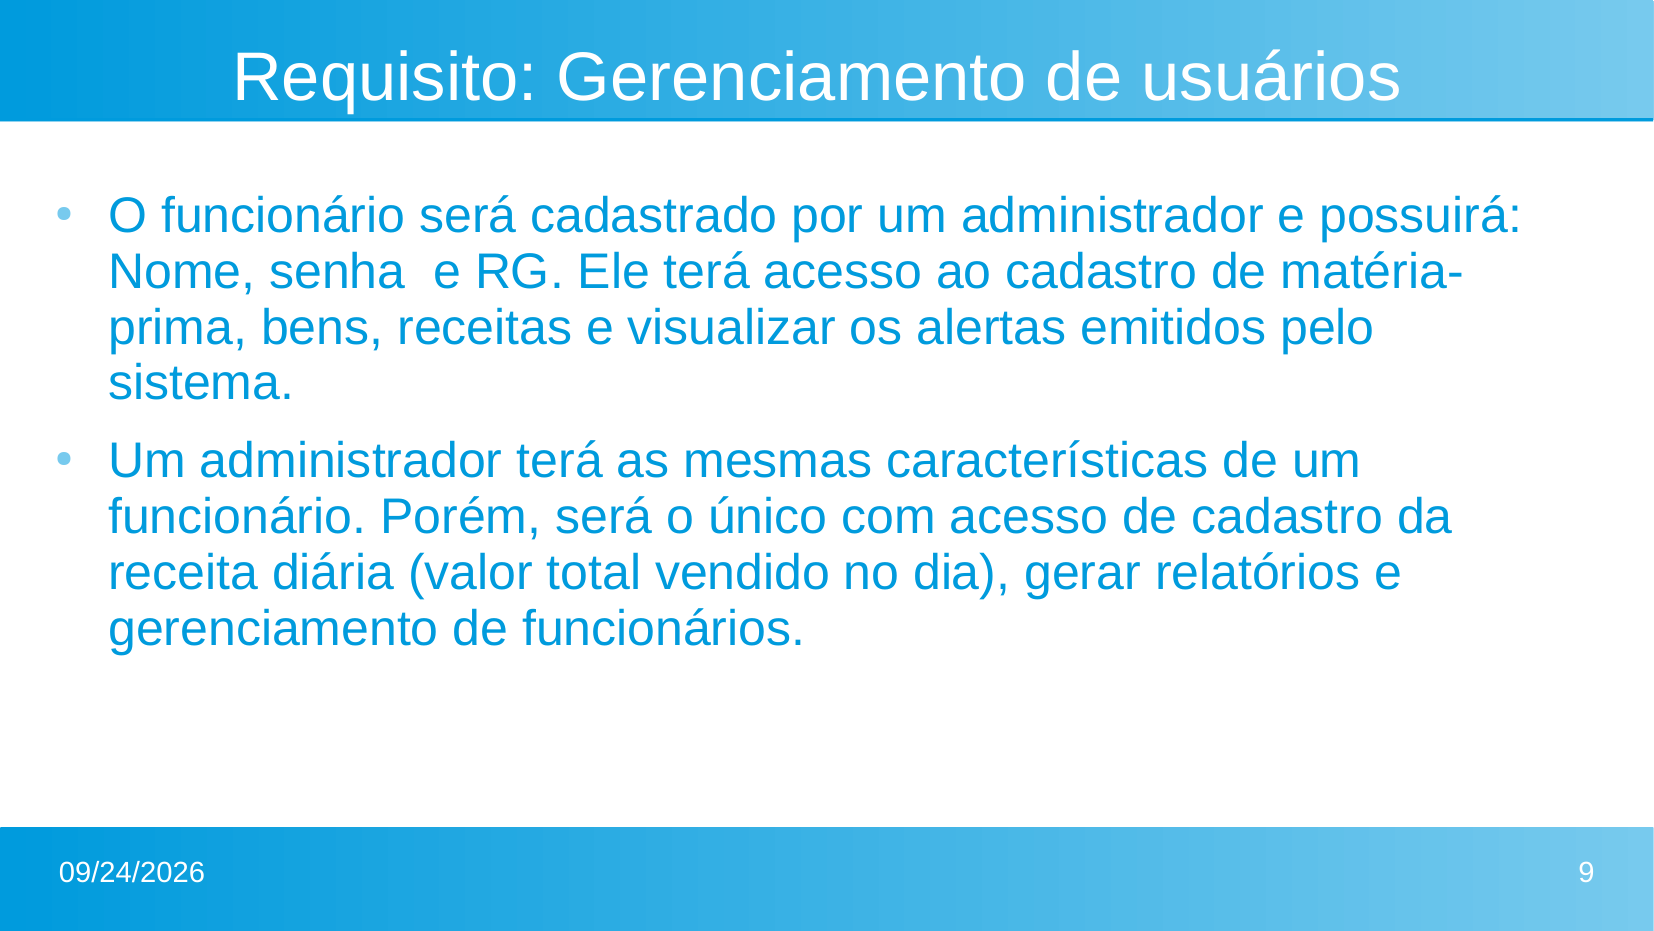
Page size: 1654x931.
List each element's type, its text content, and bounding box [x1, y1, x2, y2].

title Requisito: Gerenciamento de usuários [59, 37, 1595, 116]
list O funcionário será cadastrado por um administrador e possuirá: Nome, senha e RG. Ele terá acesso ao cadastro de matéria-prima, bens, receitas e visualizar os alertas emitidos pelo sistema. Um administrador terá as mesmas características de um funcionário. Porém, será o único com acesso de cadastro da receita diária (valor total vendido no dia), gerar relatórios e gerenciamento de funcionários. [37, 187, 1573, 779]
